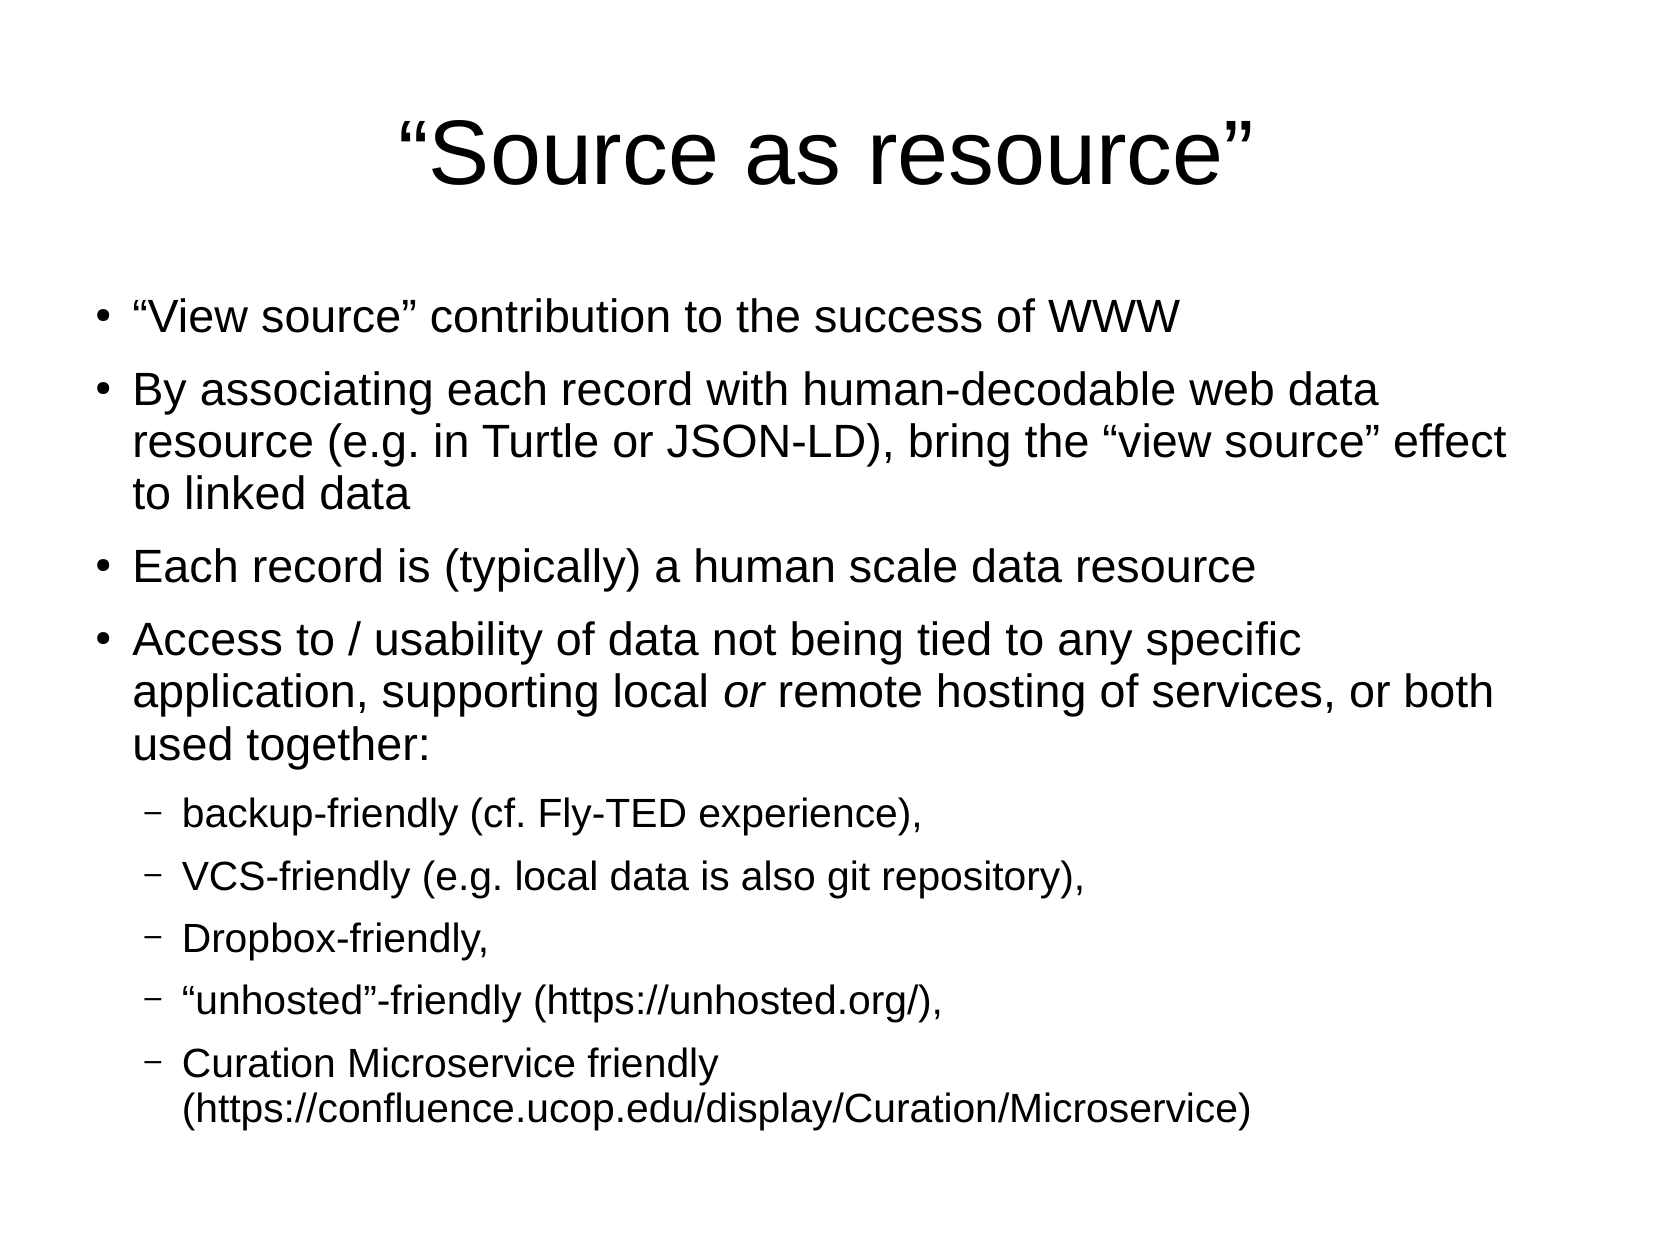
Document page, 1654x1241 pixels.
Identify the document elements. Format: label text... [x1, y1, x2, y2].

title “Source as resource” [82, 49, 1571, 257]
list “View source” contribution to the success of WWW By associating each record with human-decodable web data resource (e.g. in Turtle or JSON-LD), bring the “view source” effect to linked data Each record is (typically) a human scale data resource Access to / usability of data not being tied to any specific application, supporting local or remote hosting of services, or both used together: backup-friendly (cf. Fly-TED experience), VCS-friendly (e.g. local data is also git repository), Dropbox-friendly, “unhosted”-friendly (https://unhosted.org/), Curation Microservice friendly (https://confluence.ucop.edu/display/Curation/Microservice) [82, 290, 1538, 1134]
